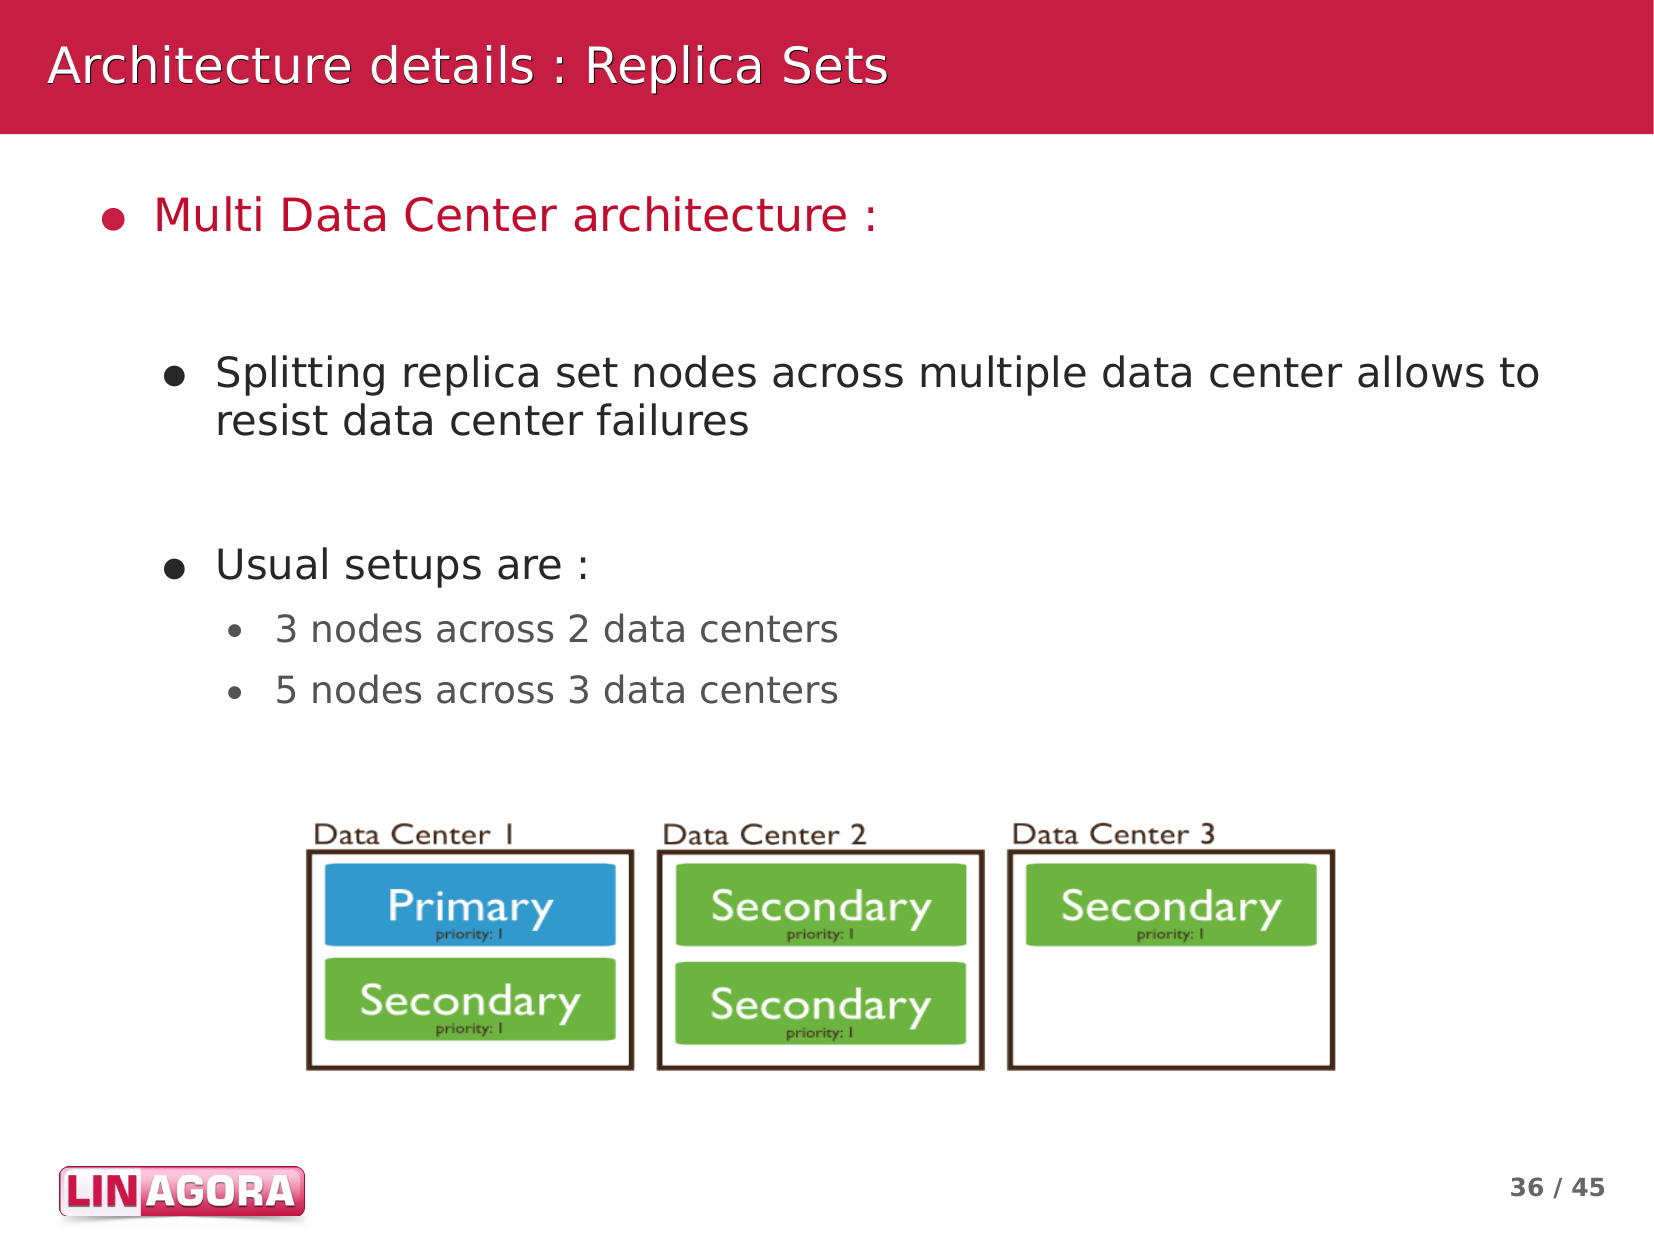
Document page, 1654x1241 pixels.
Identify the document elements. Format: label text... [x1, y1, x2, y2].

title Architecture details : Replica Sets [47, 7, 1624, 126]
picture [59, 1166, 308, 1229]
picture [283, 803, 1359, 1109]
list Multi Data Center architecture : Splitting replica set nodes across multiple data center allows to resist data center failures Usual setups are : 3 nodes across 2 data centers 5 nodes across 3 data centers [82, 188, 1571, 934]
